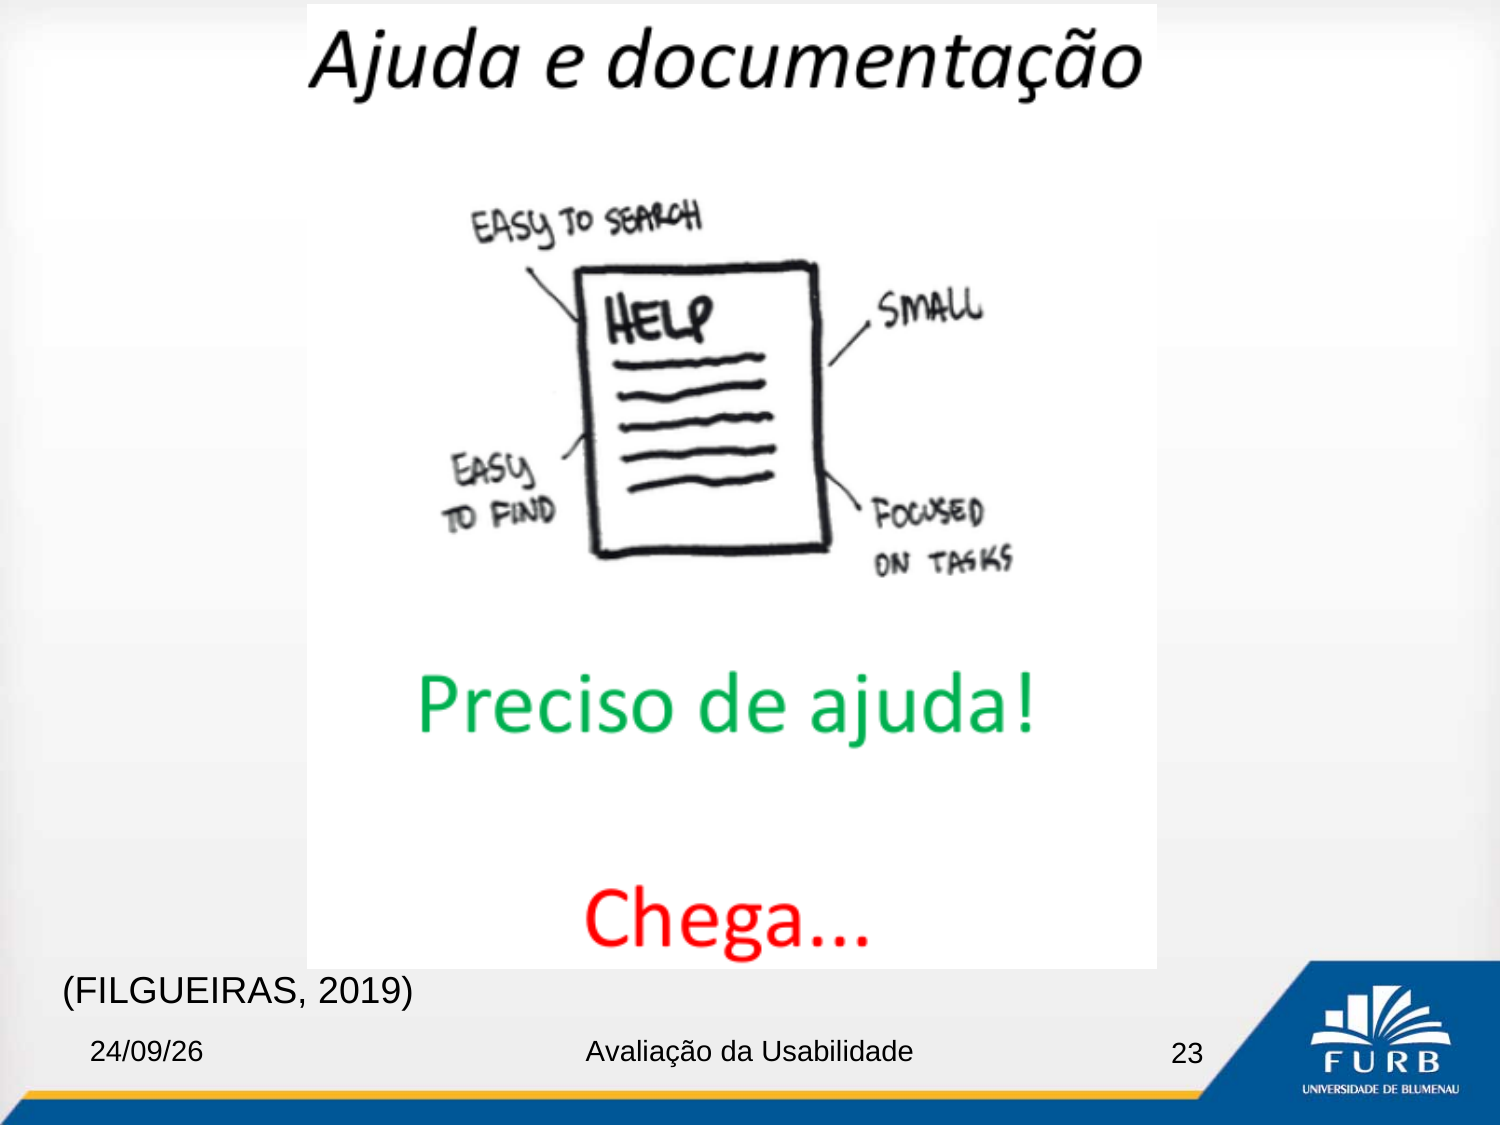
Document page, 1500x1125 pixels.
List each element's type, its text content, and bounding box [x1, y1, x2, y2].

picture [0, 0, 1500, 1125]
text_box (FILGUEIRAS, 2019) [47, 958, 461, 1064]
